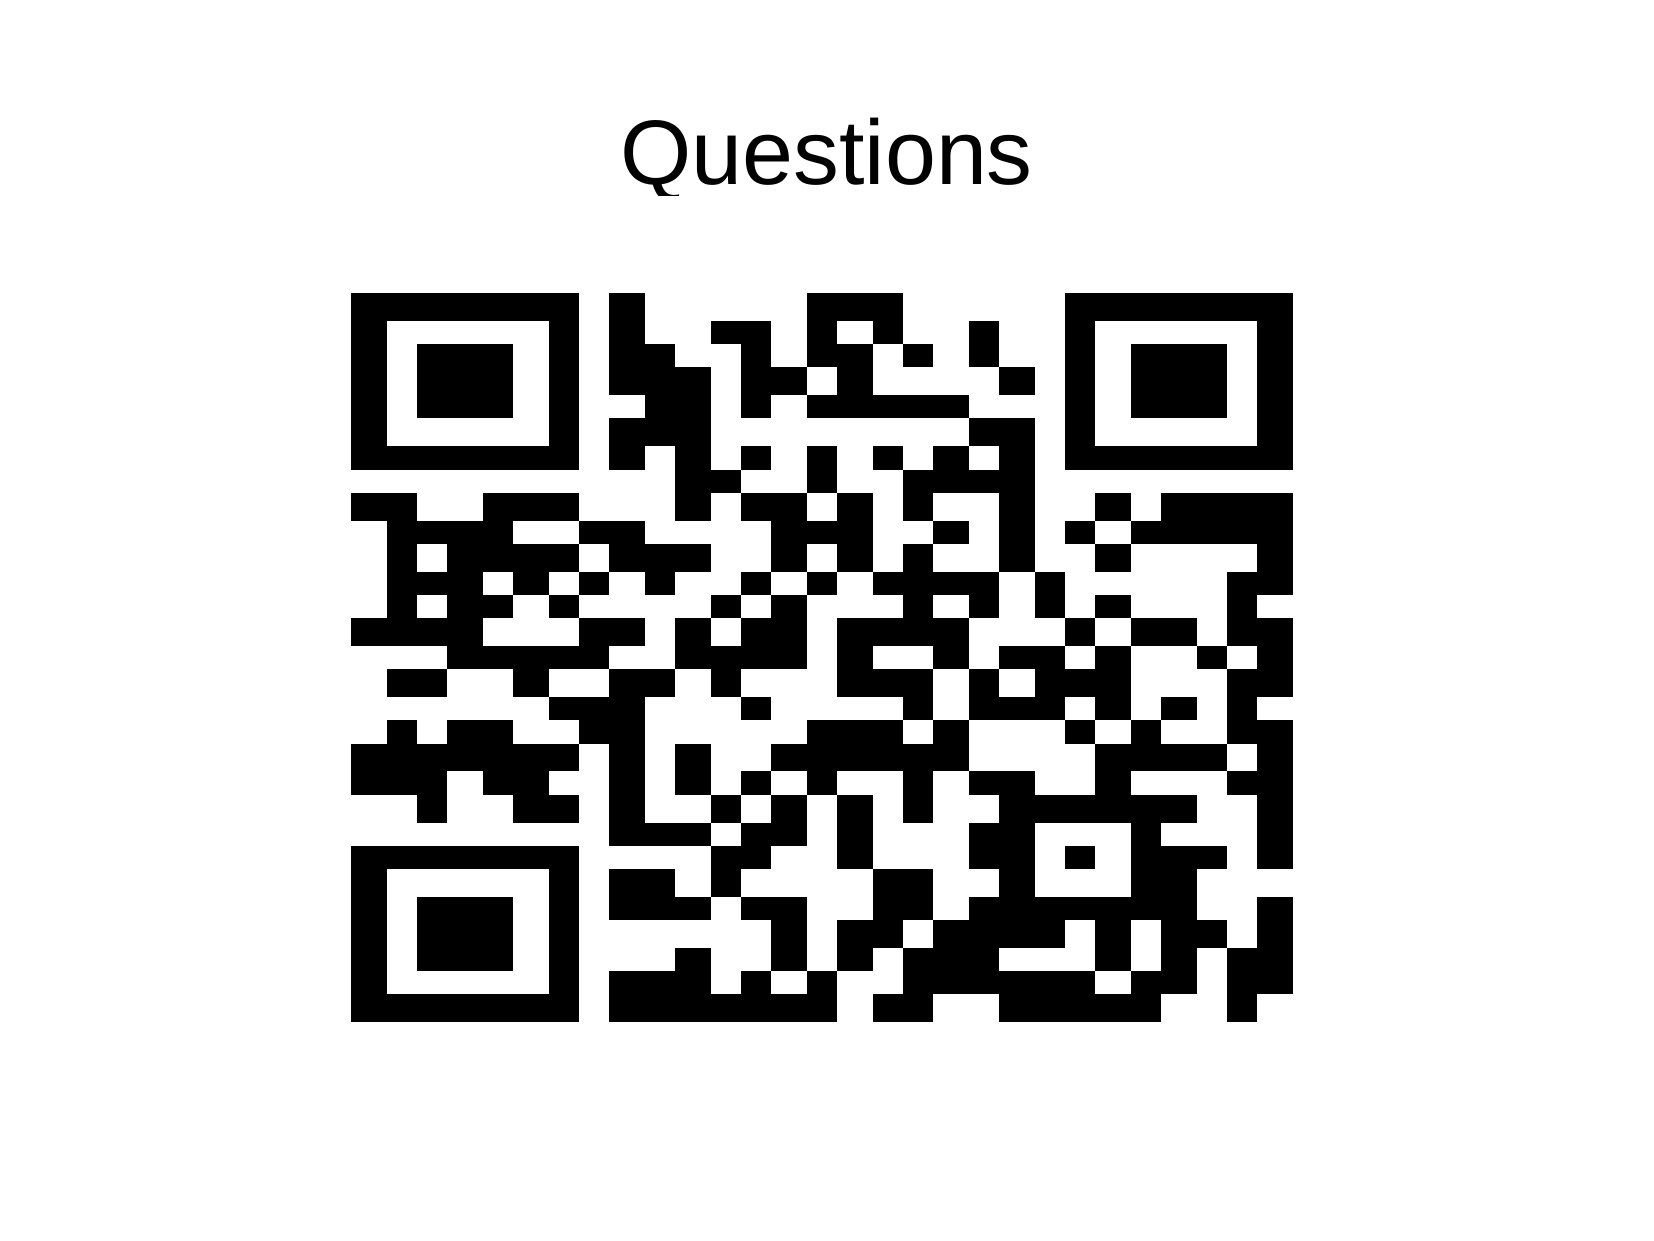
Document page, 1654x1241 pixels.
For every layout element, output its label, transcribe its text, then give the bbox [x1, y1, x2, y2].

picture [225, 196, 1426, 1126]
title Questions [82, 49, 1571, 257]
